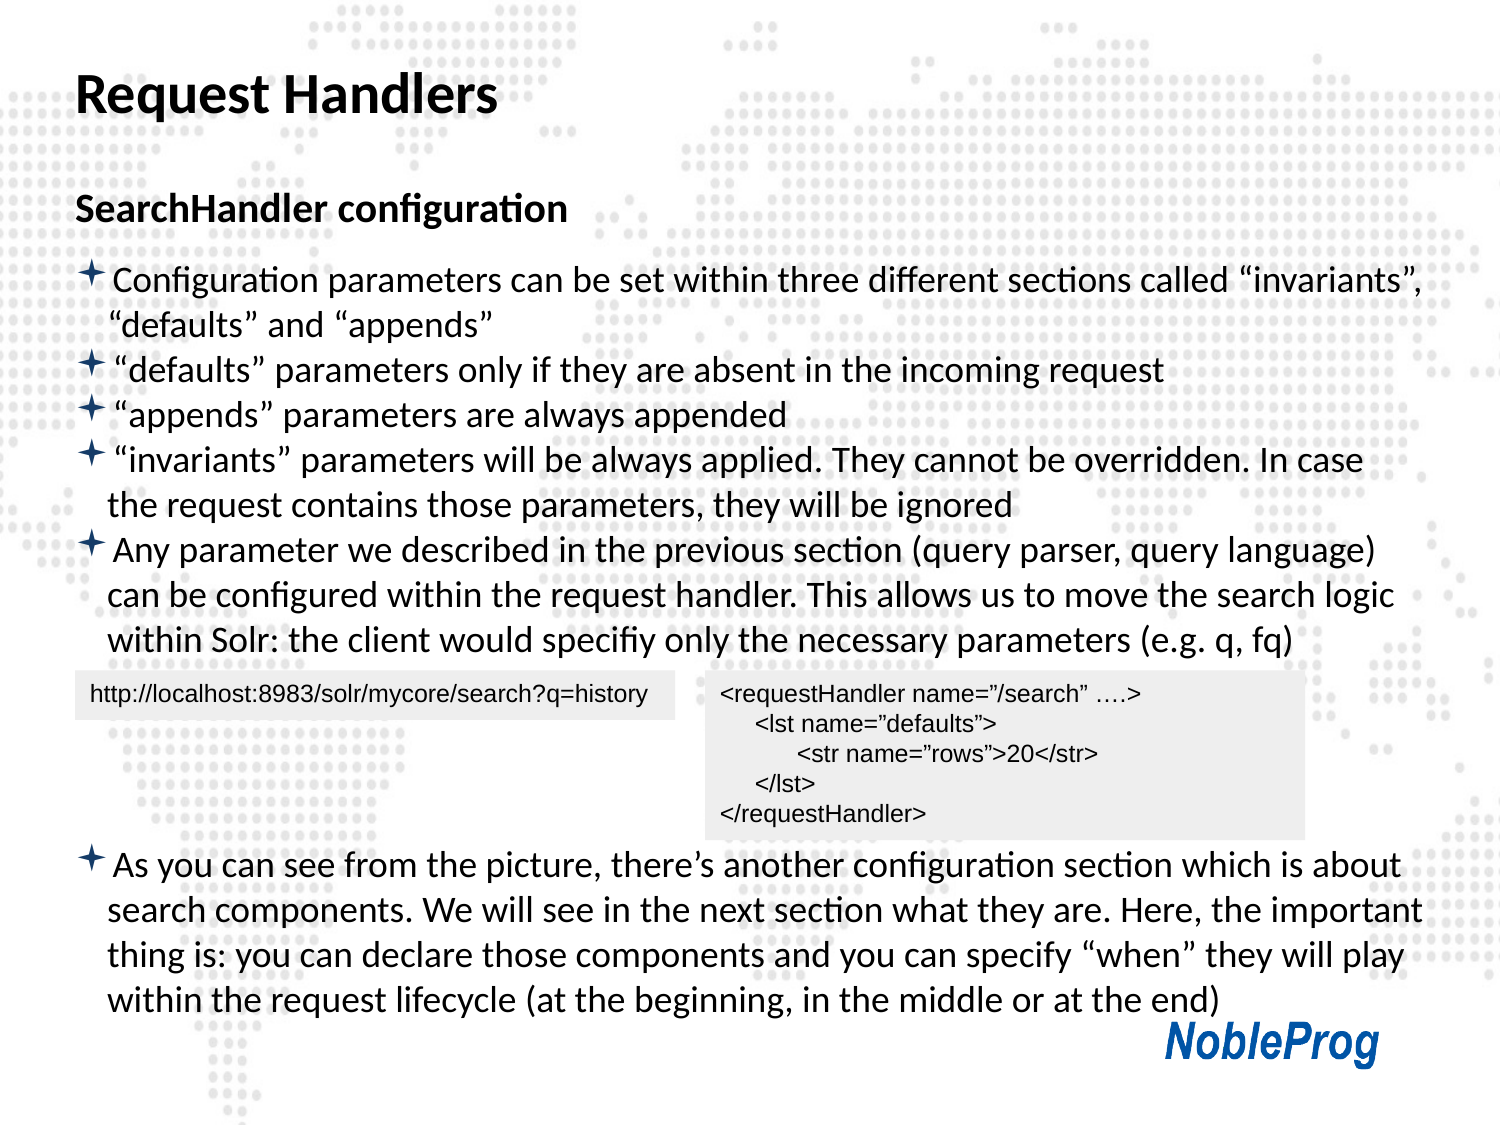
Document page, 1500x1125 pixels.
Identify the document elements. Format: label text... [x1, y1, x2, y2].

text_box http://localhost:8983/solr/mycore/search?q=history [75, 670, 676, 720]
text_box Request Handlers [75, 55, 1425, 180]
picture [0, 0, 1500, 1125]
text_box SearchHandler configuration [75, 180, 1425, 255]
text_box Configuration parameters can be set within three different sections called “invariants”, “defaults” and “appends” “defaults” parameters only if they are absent in the incoming request “appends” parameters are always appended “invariants” parameters will be always applied. They cannot be overridden. In case the request contains those parameters, they will be ignored Any parameter we described in the previous section (query parser, query language) can be configured within the request handler. This allows us to move the search logic within Solr: the client would specifiy only the necessary parameters (e.g. q, fq) As you can see from the picture, there’s another configuration section which is about search components. We will see in the next section what they are. Here, the important thing is: you can declare those components and you can specify “when” they will play within the request lifecycle (at the beginning, in the middle or at the end) [75, 255, 1425, 906]
text_box <requestHandler name=”/search” ….> <lst name=”defaults”> <str name=”rows”>20</str> </lst> </requestHandler> [705, 670, 1306, 841]
